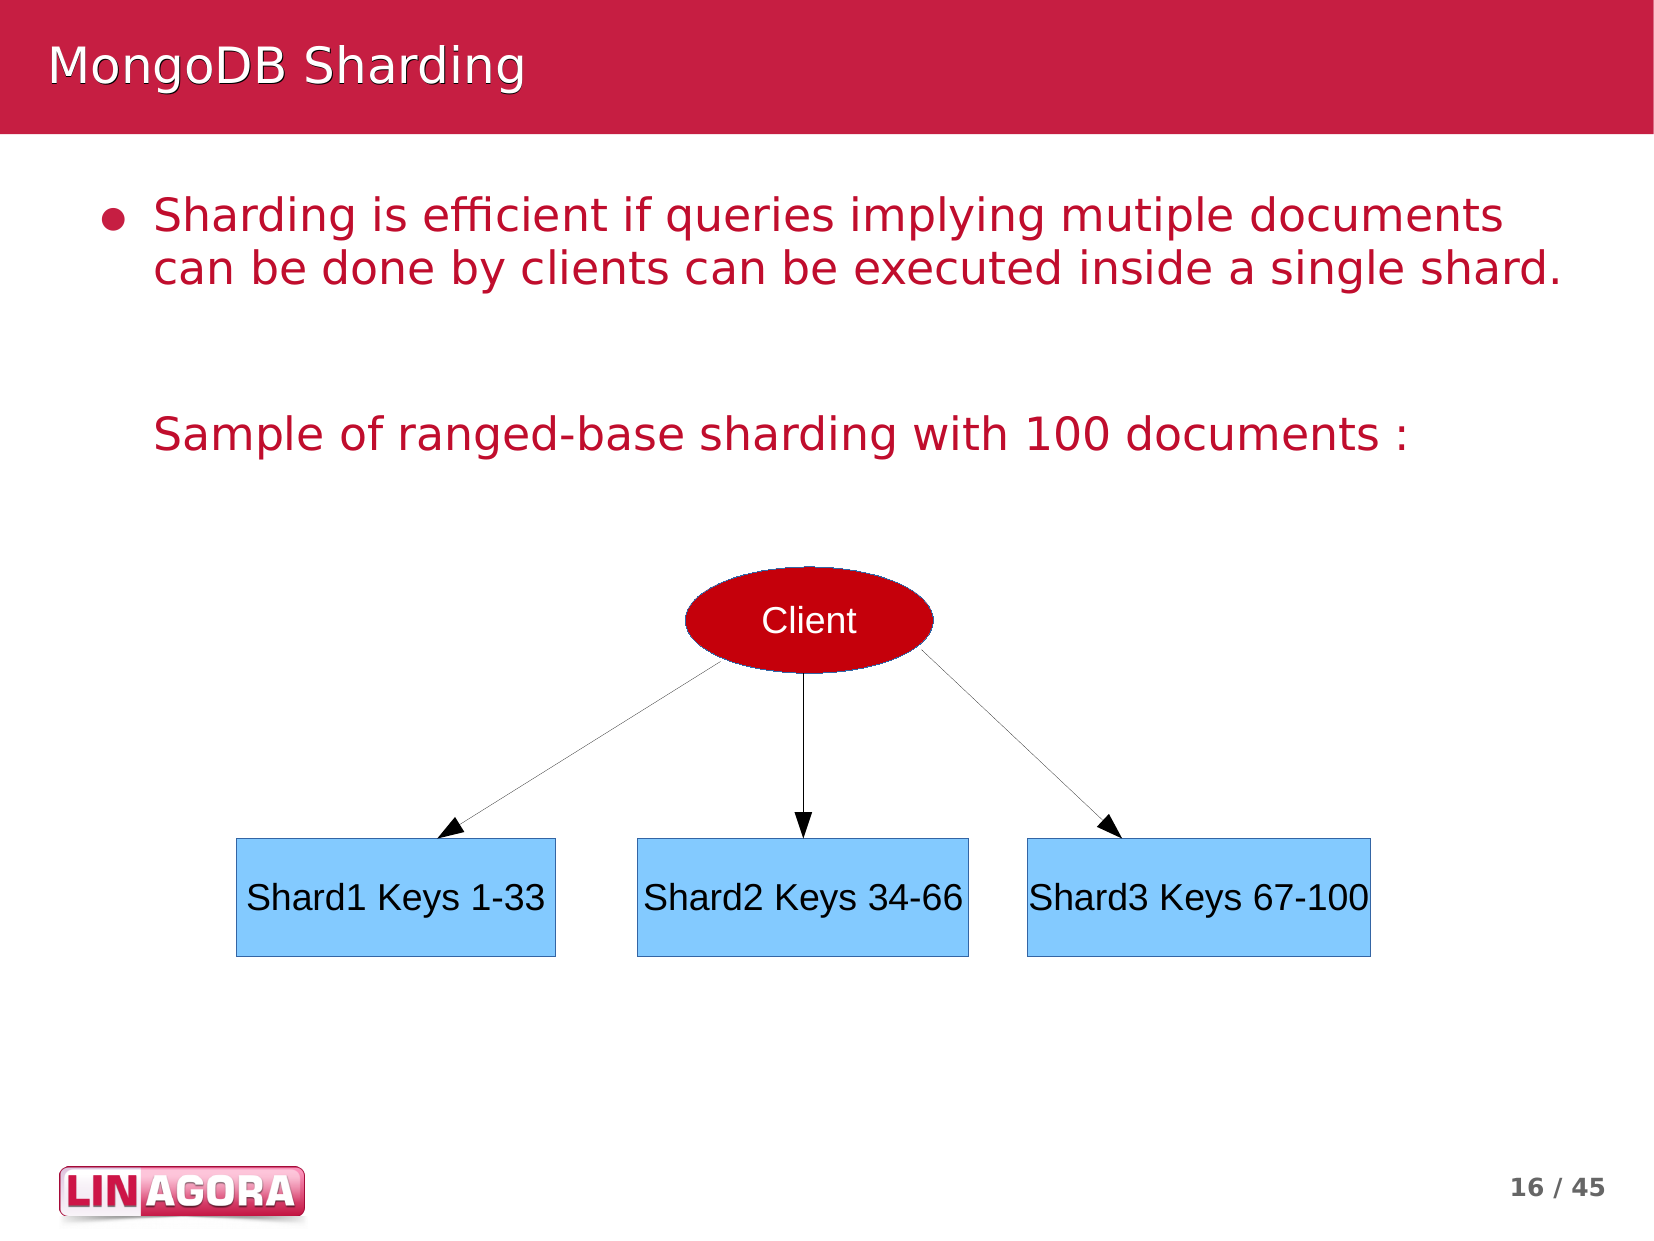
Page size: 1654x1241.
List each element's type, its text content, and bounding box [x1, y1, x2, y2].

text_box Client [685, 566, 934, 674]
list Sharding is efficient if queries implying mutiple documents can be done by clients can be executed inside a single shard. Sample of ranged-base sharding with 100 documents : [82, 188, 1571, 934]
text_box Shard3 Keys 67-100 [1027, 838, 1371, 957]
text_box Shard2 Keys 34-66 [637, 838, 969, 957]
picture [59, 1166, 308, 1229]
title MongoDB Sharding [47, 7, 1624, 126]
text_box Shard1 Keys 1-33 [236, 838, 556, 957]
